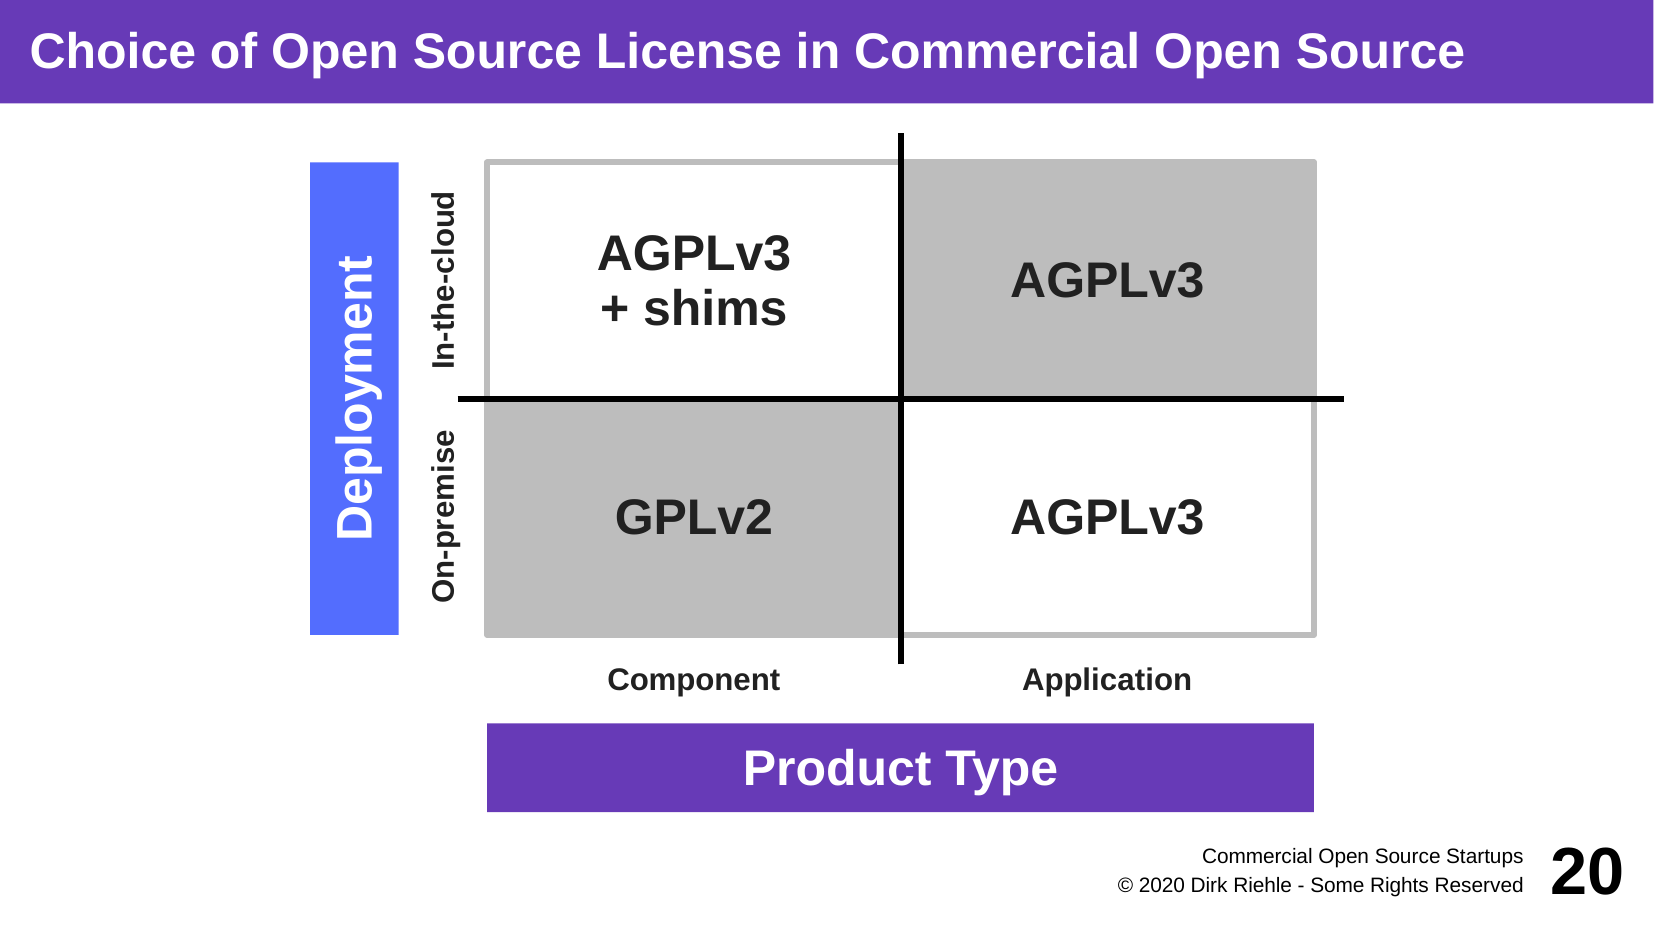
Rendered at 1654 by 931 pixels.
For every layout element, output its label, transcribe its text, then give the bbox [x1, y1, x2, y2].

text_box GPLv2 [490, 402, 898, 632]
title Choice of Open Source License in Commercial Open Source [0, 0, 1654, 104]
text_box On-premise [399, 399, 484, 635]
text_box AGPLv3 + shims [490, 165, 898, 396]
text_box AGPLv3 [904, 165, 1311, 396]
text_box Application [900, 638, 1314, 723]
text_box AGPLv3 [904, 402, 1311, 632]
text_box Product Type [487, 723, 1314, 813]
text_box In-the-cloud [399, 162, 484, 399]
text_box Component [487, 638, 900, 723]
text_box Deployment [310, 162, 399, 635]
